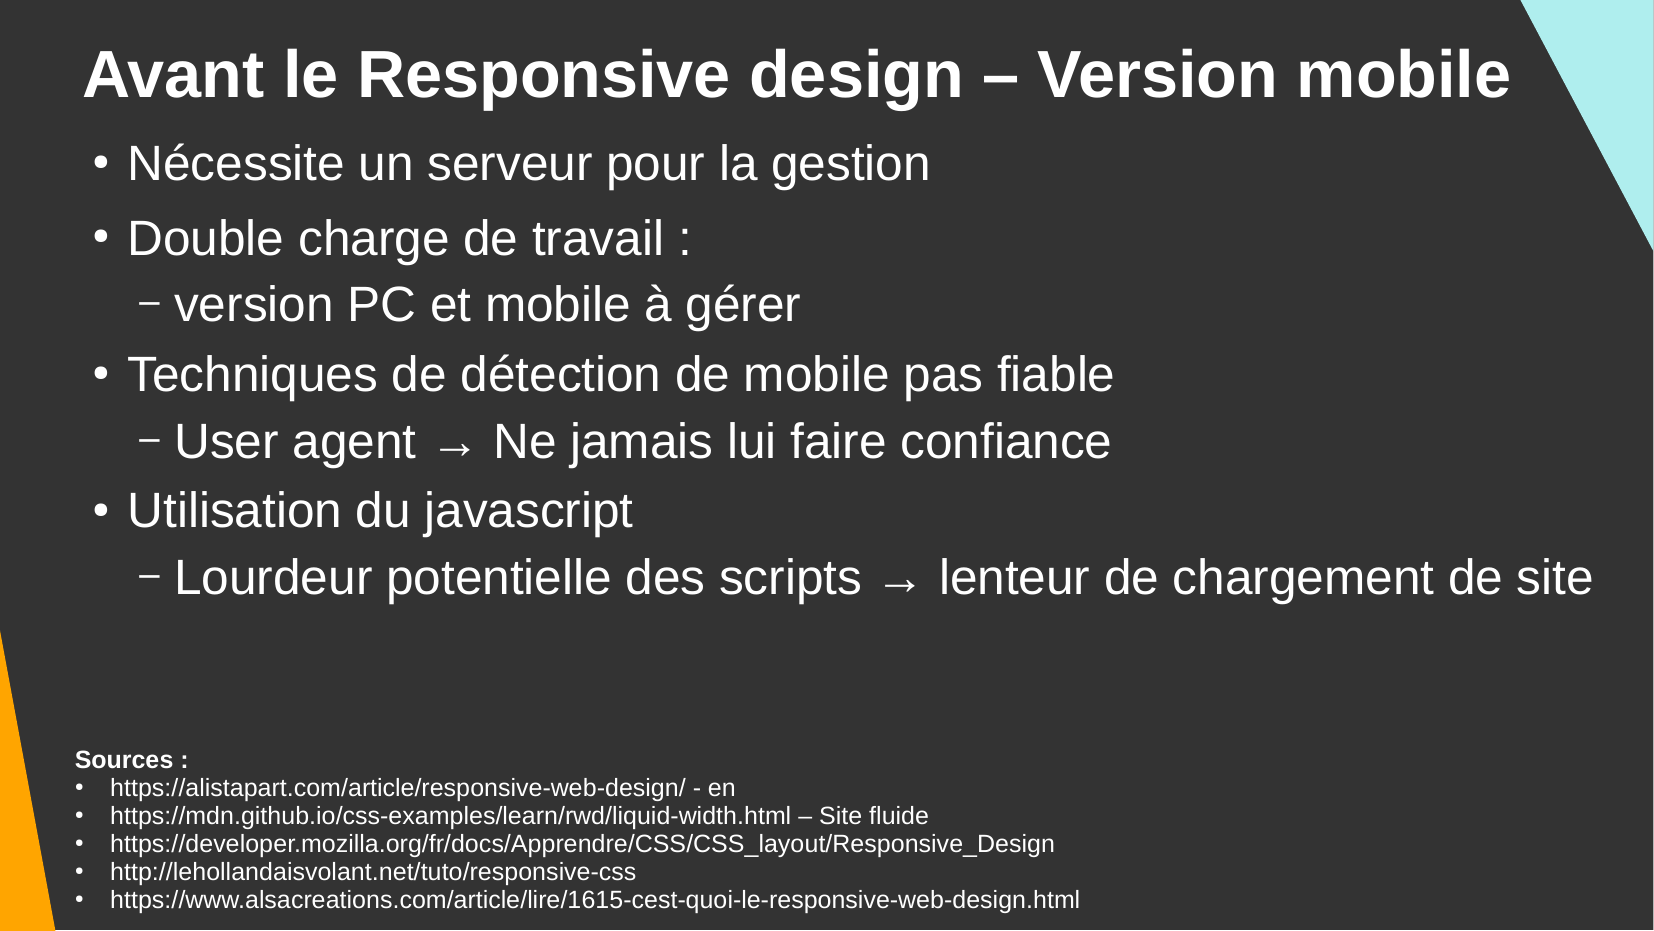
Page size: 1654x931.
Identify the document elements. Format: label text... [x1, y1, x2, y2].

list Nécessite un serveur pour la gestion Double charge de travail : version PC et mobile à gérer Techniques de détection de mobile pas fiable User agent → Ne jamais lui faire confiance Utilisation du javascript Lourdeur potentielle des scripts → lenteur de chargement de site [80, 135, 1605, 621]
title Avant le Responsive design – Version mobile [82, 37, 1571, 114]
text_box Sources : https://alistapart.com/article/responsive-web-design/ - en https://mdn.github.io/css-examples/learn/rwd/liquid-width.html – Site fluide https://developer.mozilla.org/fr/docs/Apprendre/CSS/CSS_layout/Responsive_Design http://lehollandaisvolant.net/tuto/responsive-css https://www.alsacreations.com/article/lire/1615-cest-quoi-le-responsive-web-design.html [60, 738, 1546, 922]
text_box [1520, 0, 1654, 253]
text_box [0, 630, 56, 931]
